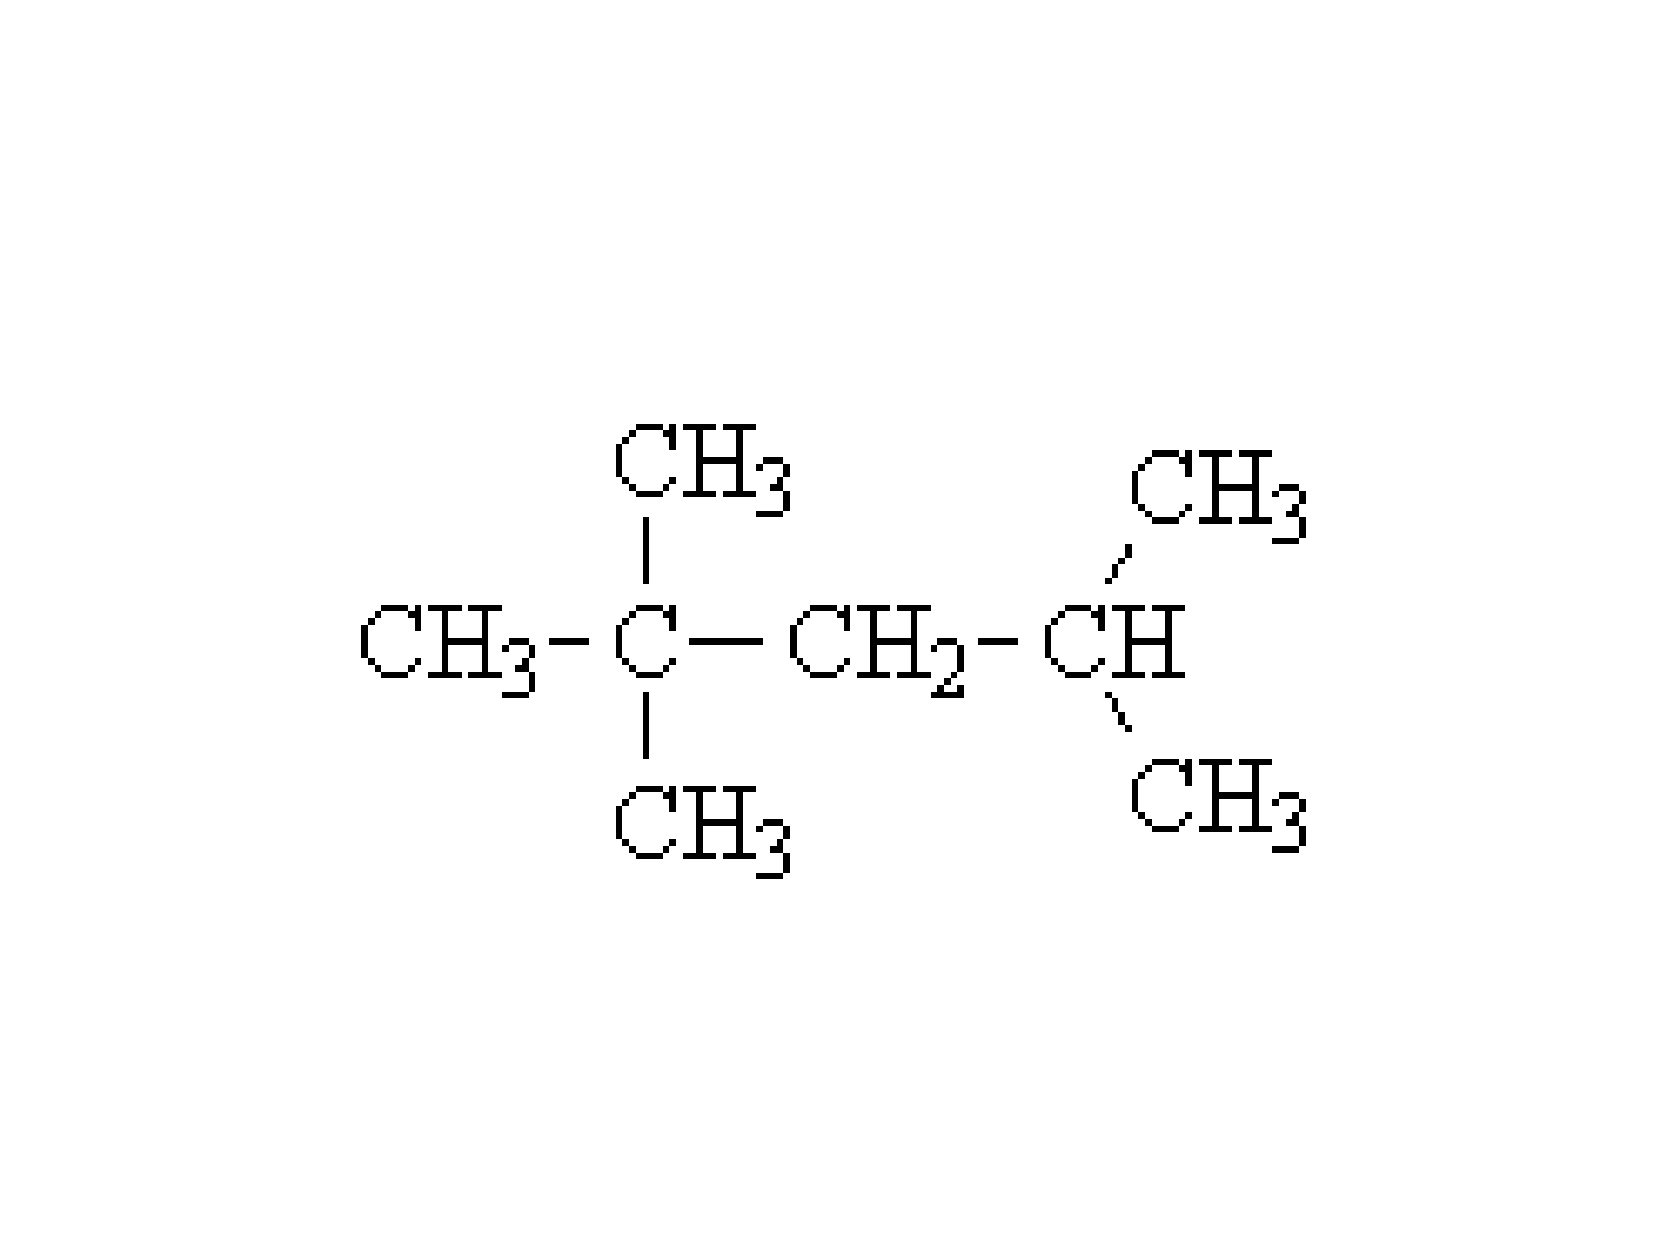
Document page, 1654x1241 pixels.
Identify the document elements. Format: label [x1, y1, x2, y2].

picture [355, 404, 1313, 901]
